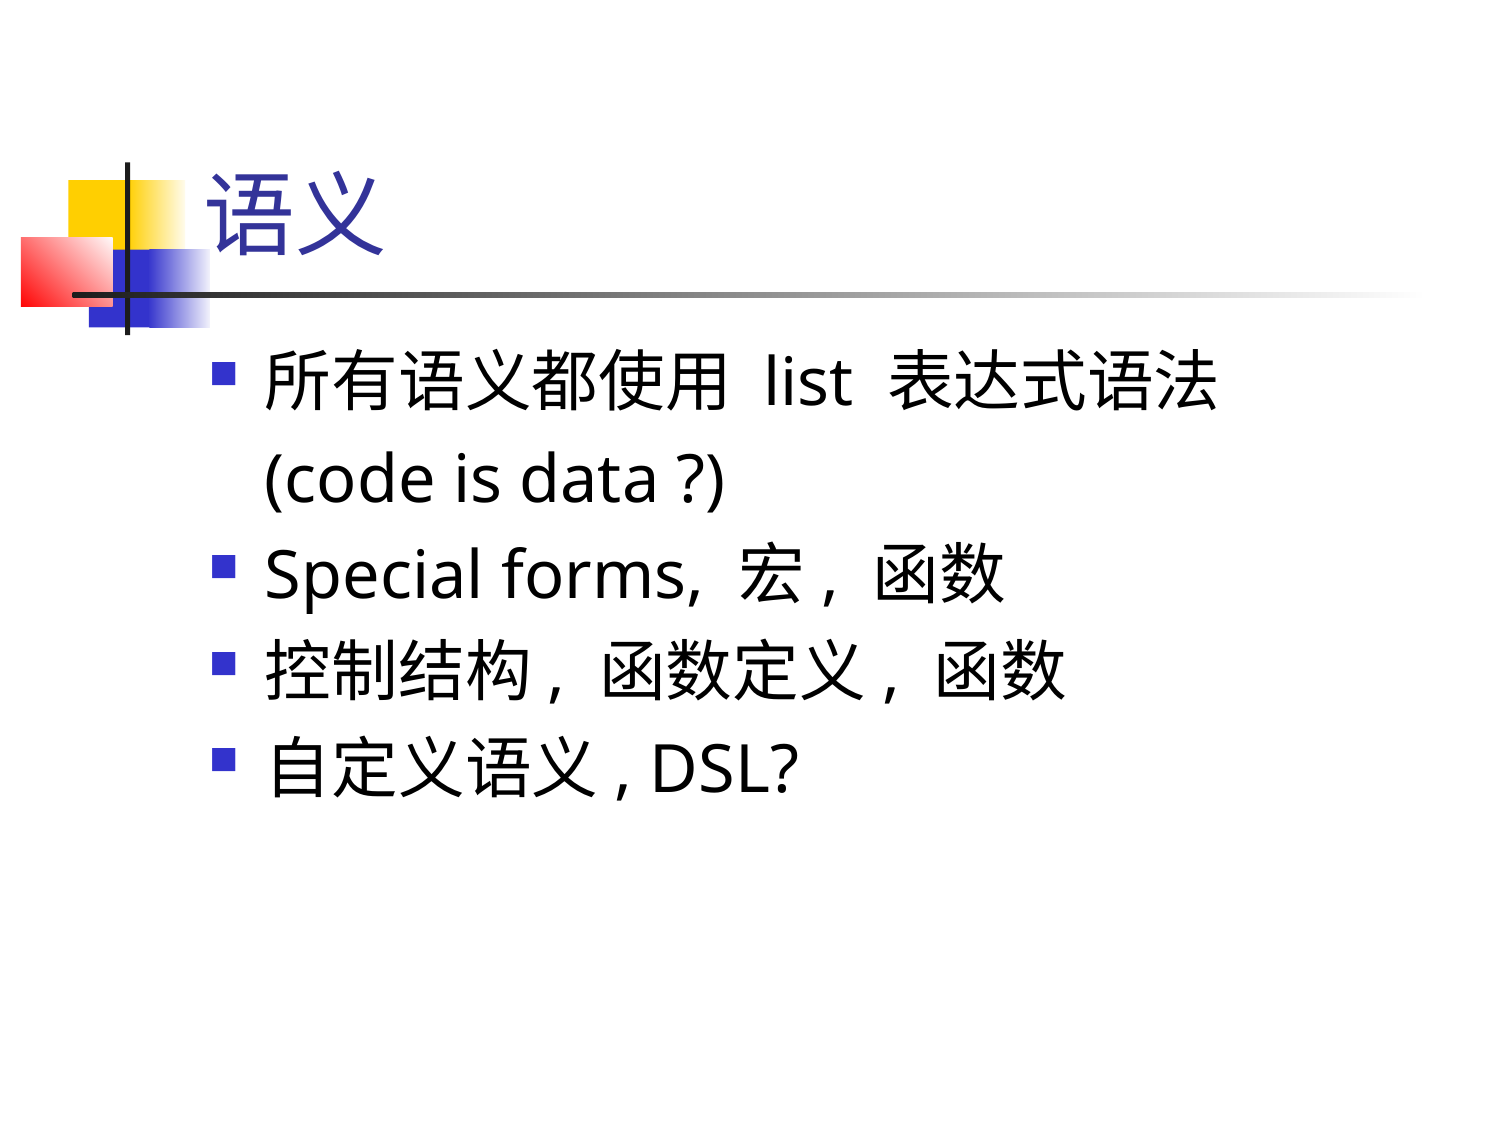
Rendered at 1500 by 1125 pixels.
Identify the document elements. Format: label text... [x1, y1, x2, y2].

list 所有语义都使用 list 表达式语法 (code is data ?) Special forms, 宏, 函数 控制结构, 函数定义, 函数 自定义语义, DSL? [193, 331, 1469, 1007]
title 语义 [188, 35, 1468, 276]
